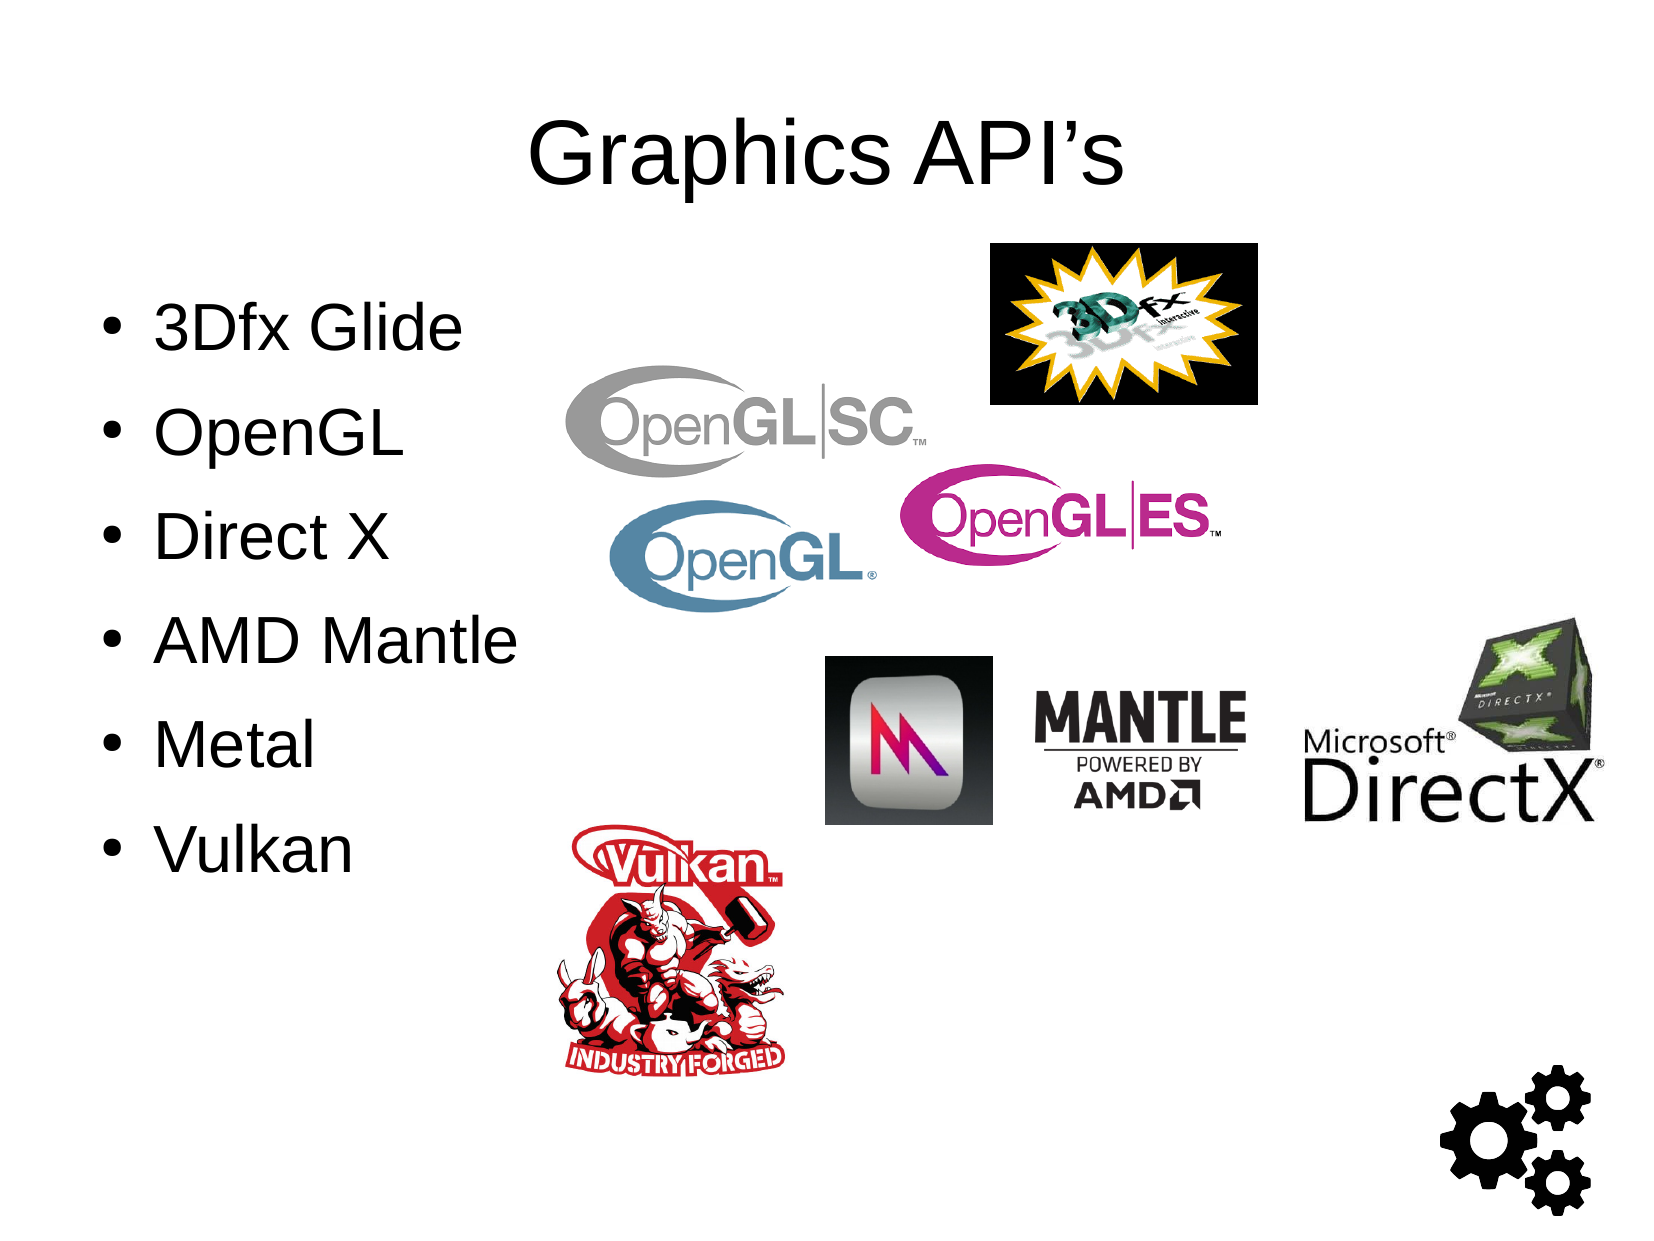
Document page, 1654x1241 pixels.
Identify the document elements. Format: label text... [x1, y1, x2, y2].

list 3Dfx Glide OpenGL Direct X AMD Mantle Metal Vulkan [82, 290, 1571, 1010]
picture [1292, 613, 1621, 826]
picture [825, 656, 993, 826]
picture [1440, 1065, 1591, 1216]
picture [558, 359, 1221, 566]
picture [600, 494, 881, 618]
picture [549, 819, 796, 1081]
picture [1035, 644, 1246, 856]
picture [990, 243, 1258, 406]
title Graphics API’s [82, 49, 1571, 257]
